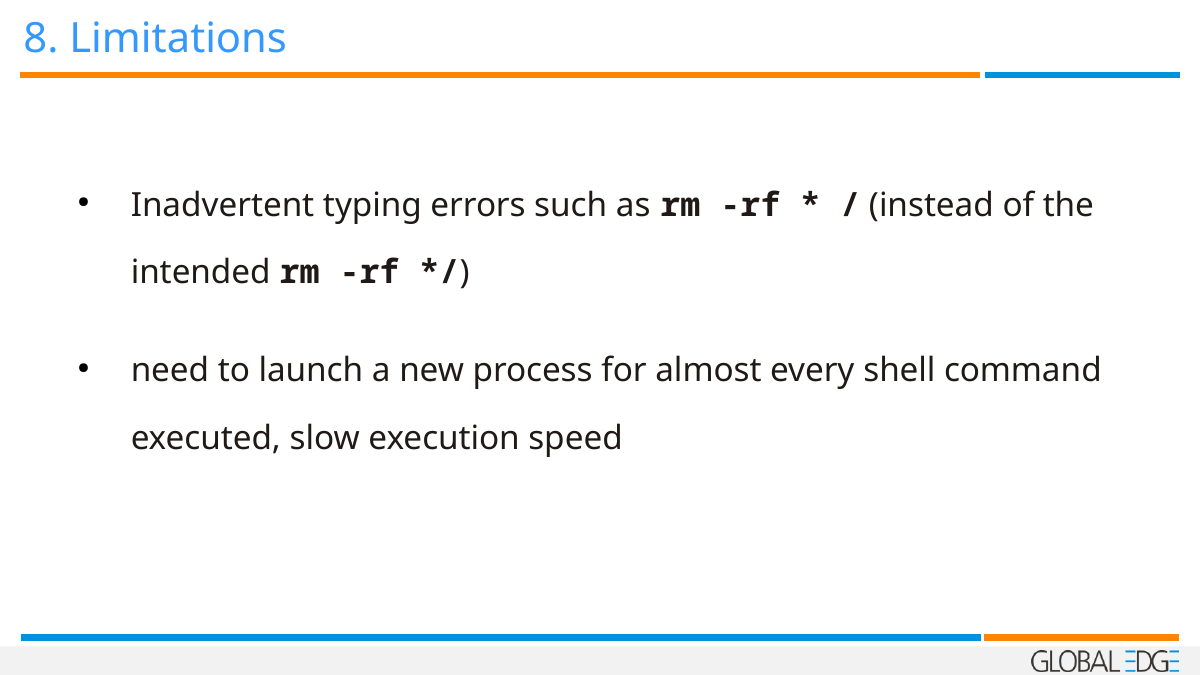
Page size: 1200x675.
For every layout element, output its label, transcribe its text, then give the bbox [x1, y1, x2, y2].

picture [1031, 650, 1179, 672]
title 8. Limitations [12, 9, 1088, 63]
list Inadvertent typing errors such as rm -rf * / (instead of the intended rm -rf */) need to launch a new process for almost every shell command executed, slow execution speed [60, 157, 1140, 550]
